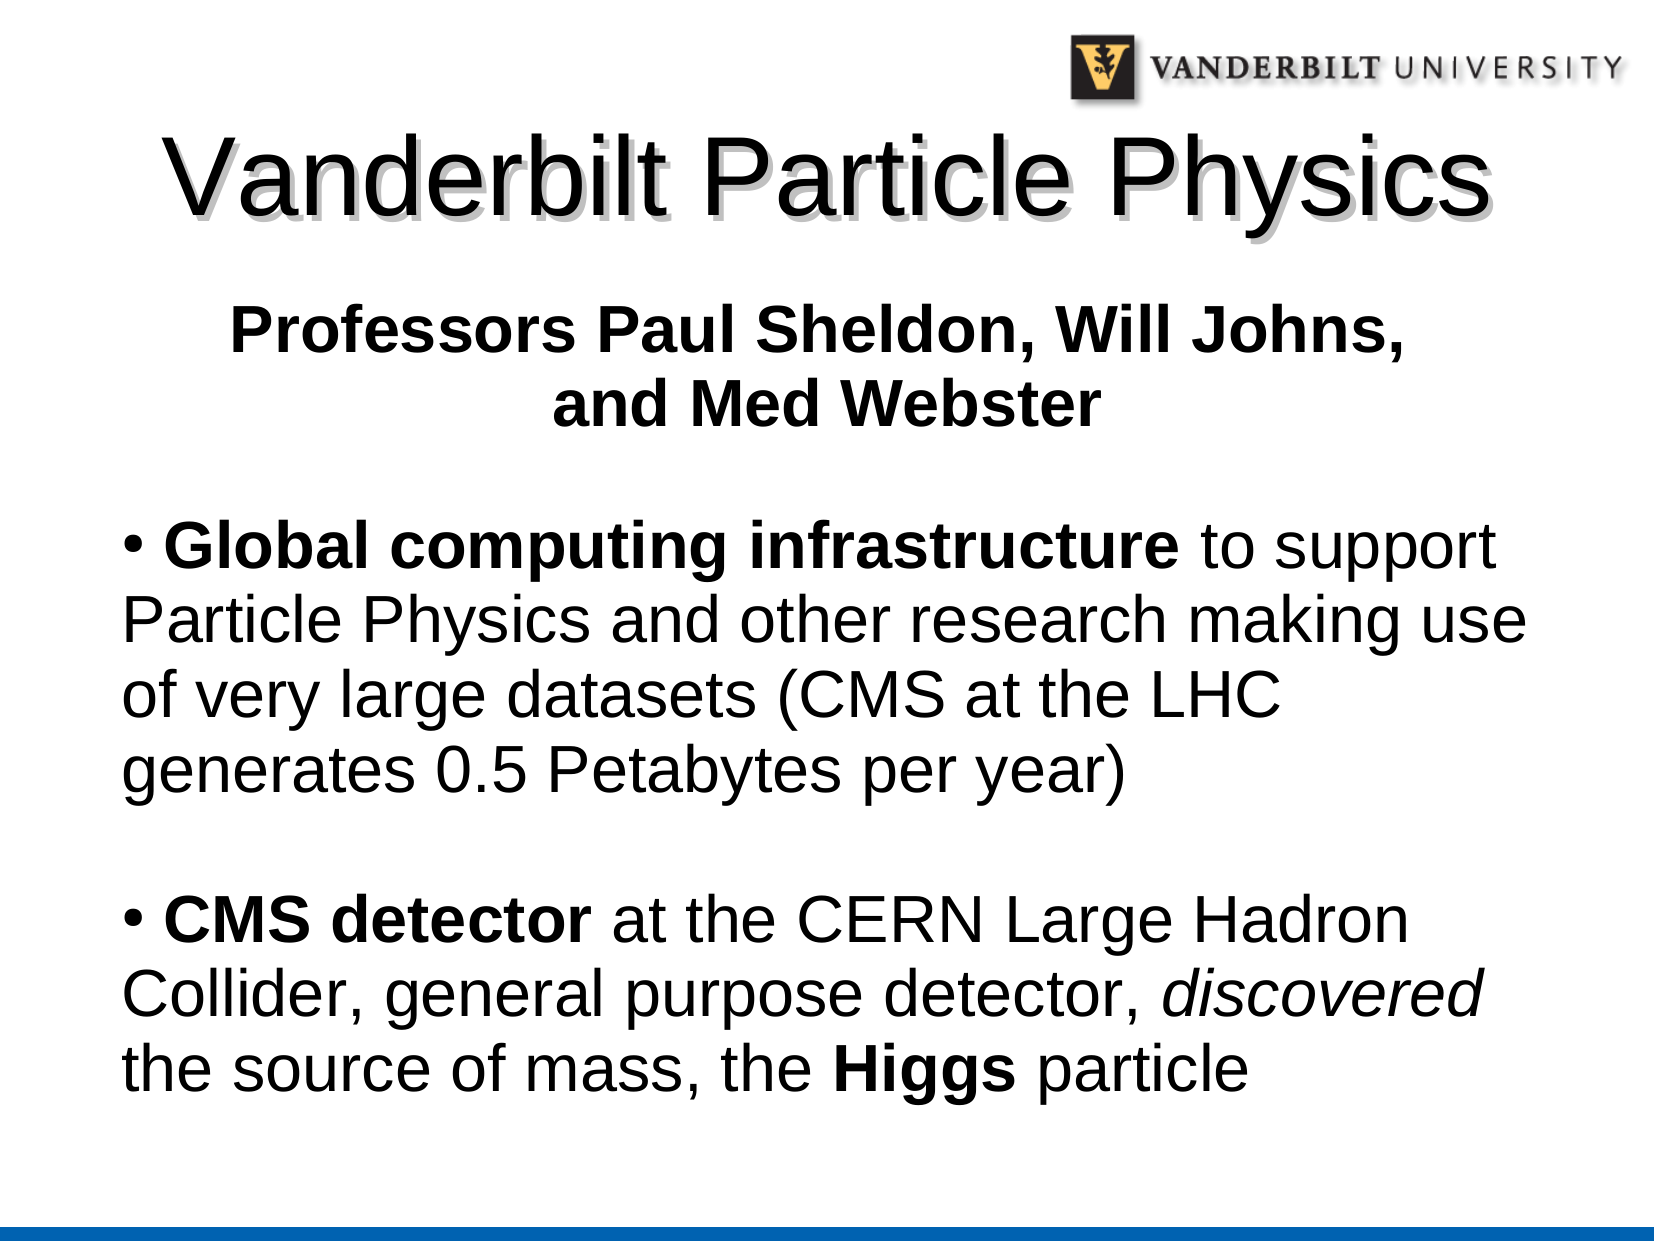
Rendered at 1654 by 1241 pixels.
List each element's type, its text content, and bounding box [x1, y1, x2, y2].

text_box Professors Paul Sheldon, Will Johns, and Med Webster [214, 284, 1443, 449]
picture [1067, 31, 1637, 115]
title Vanderbilt Particle Physics [121, 73, 1534, 281]
subtitle Global computing infrastructure to support Particle Physics and other research making use of very large datasets (CMS at the LHC generates 0.5 Petabytes per year) CMS detector at the CERN Large Hadron Collider, general purpose detector, discovered the source of mass, the Higgs particle [121, 487, 1534, 1126]
